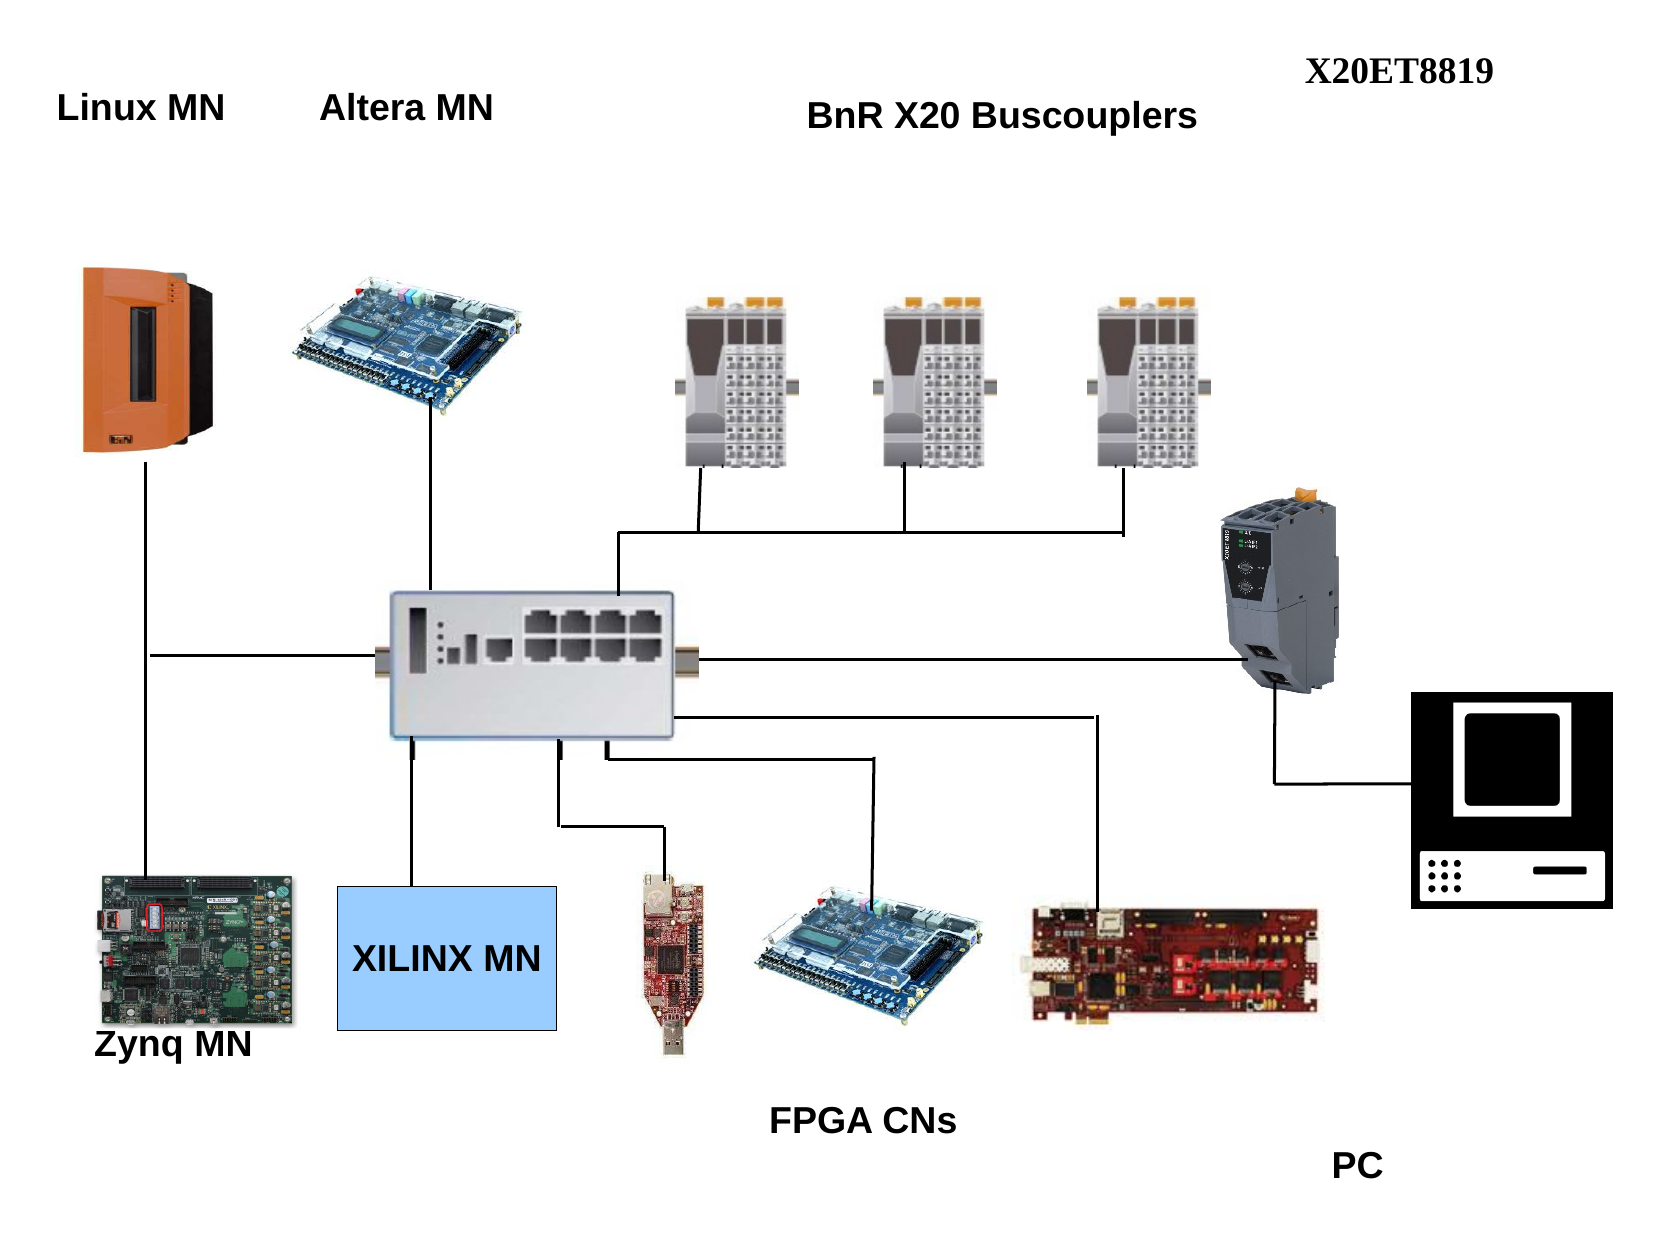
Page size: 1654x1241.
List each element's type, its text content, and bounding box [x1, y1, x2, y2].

picture [1012, 895, 1325, 1031]
picture [94, 872, 301, 1031]
picture [873, 285, 997, 468]
text_box BnR X20 Buscouplers [787, 82, 1313, 151]
picture [675, 285, 799, 468]
picture [627, 865, 713, 1068]
picture [1087, 285, 1211, 468]
text_box X20ET8819 [1275, 37, 1538, 105]
picture [750, 880, 987, 1031]
picture [1411, 692, 1613, 909]
text_box PC [1312, 1132, 1463, 1201]
text_box Linux MN [37, 75, 263, 143]
picture [288, 270, 526, 421]
text_box Altera MN [300, 75, 526, 143]
text_box XILINX MN [337, 886, 557, 1031]
picture [375, 580, 699, 760]
picture [1220, 487, 1339, 694]
text_box FPGA CNs [750, 1087, 1126, 1155]
picture [75, 262, 217, 457]
text_box Zynq MN [75, 1010, 301, 1078]
